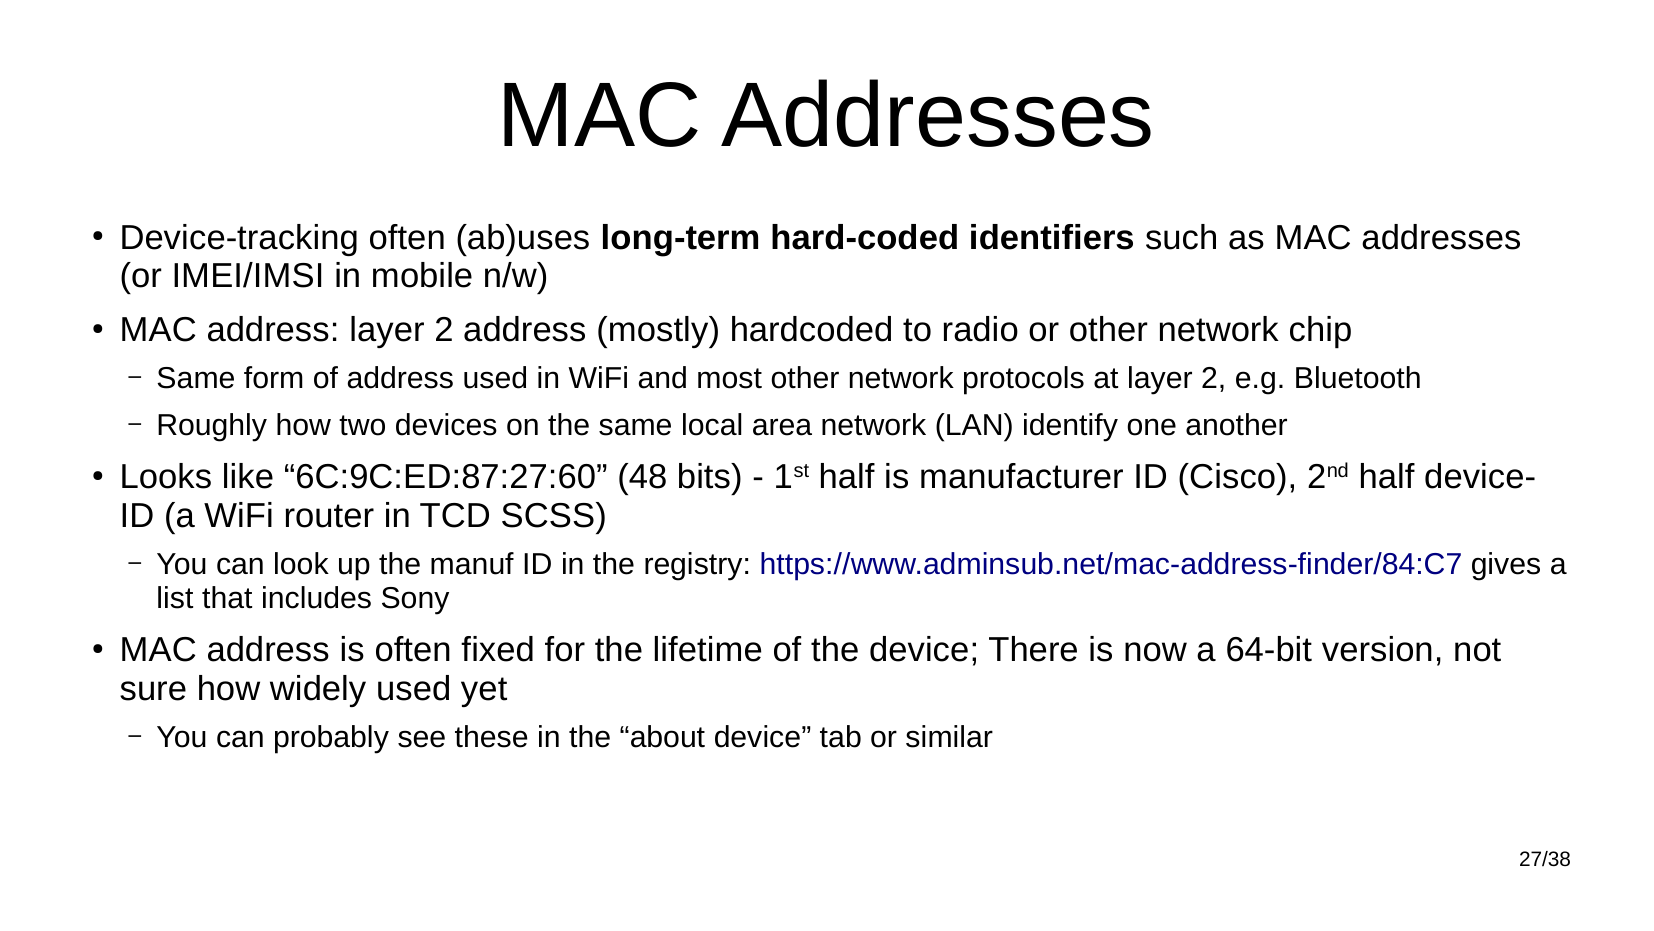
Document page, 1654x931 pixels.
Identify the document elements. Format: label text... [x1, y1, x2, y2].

list Device-tracking often (ab)uses long-term hard-coded identifiers such as MAC addresses (or IMEI/IMSI in mobile n/w) MAC address: layer 2 address (mostly) hardcoded to radio or other network chip Same form of address used in WiFi and most other network protocols at layer 2, e.g. Bluetooth Roughly how two devices on the same local area network (LAN) identify one another Looks like “6C:9C:ED:87:27:60” (48 bits) - 1st half is manufacturer ID (Cisco), 2nd half device-ID (a WiFi router in TCD SCSS) You can look up the manuf ID in the registry: https://www.adminsub.net/mac-address-finder/84:C7 gives a list that includes Sony MAC address is often fixed for the lifetime of the device; There is now a 64-bit version, not sure how widely used yet You can probably see these in the “about device” tab or similar [82, 217, 1571, 758]
title MAC Addresses [82, 37, 1571, 193]
